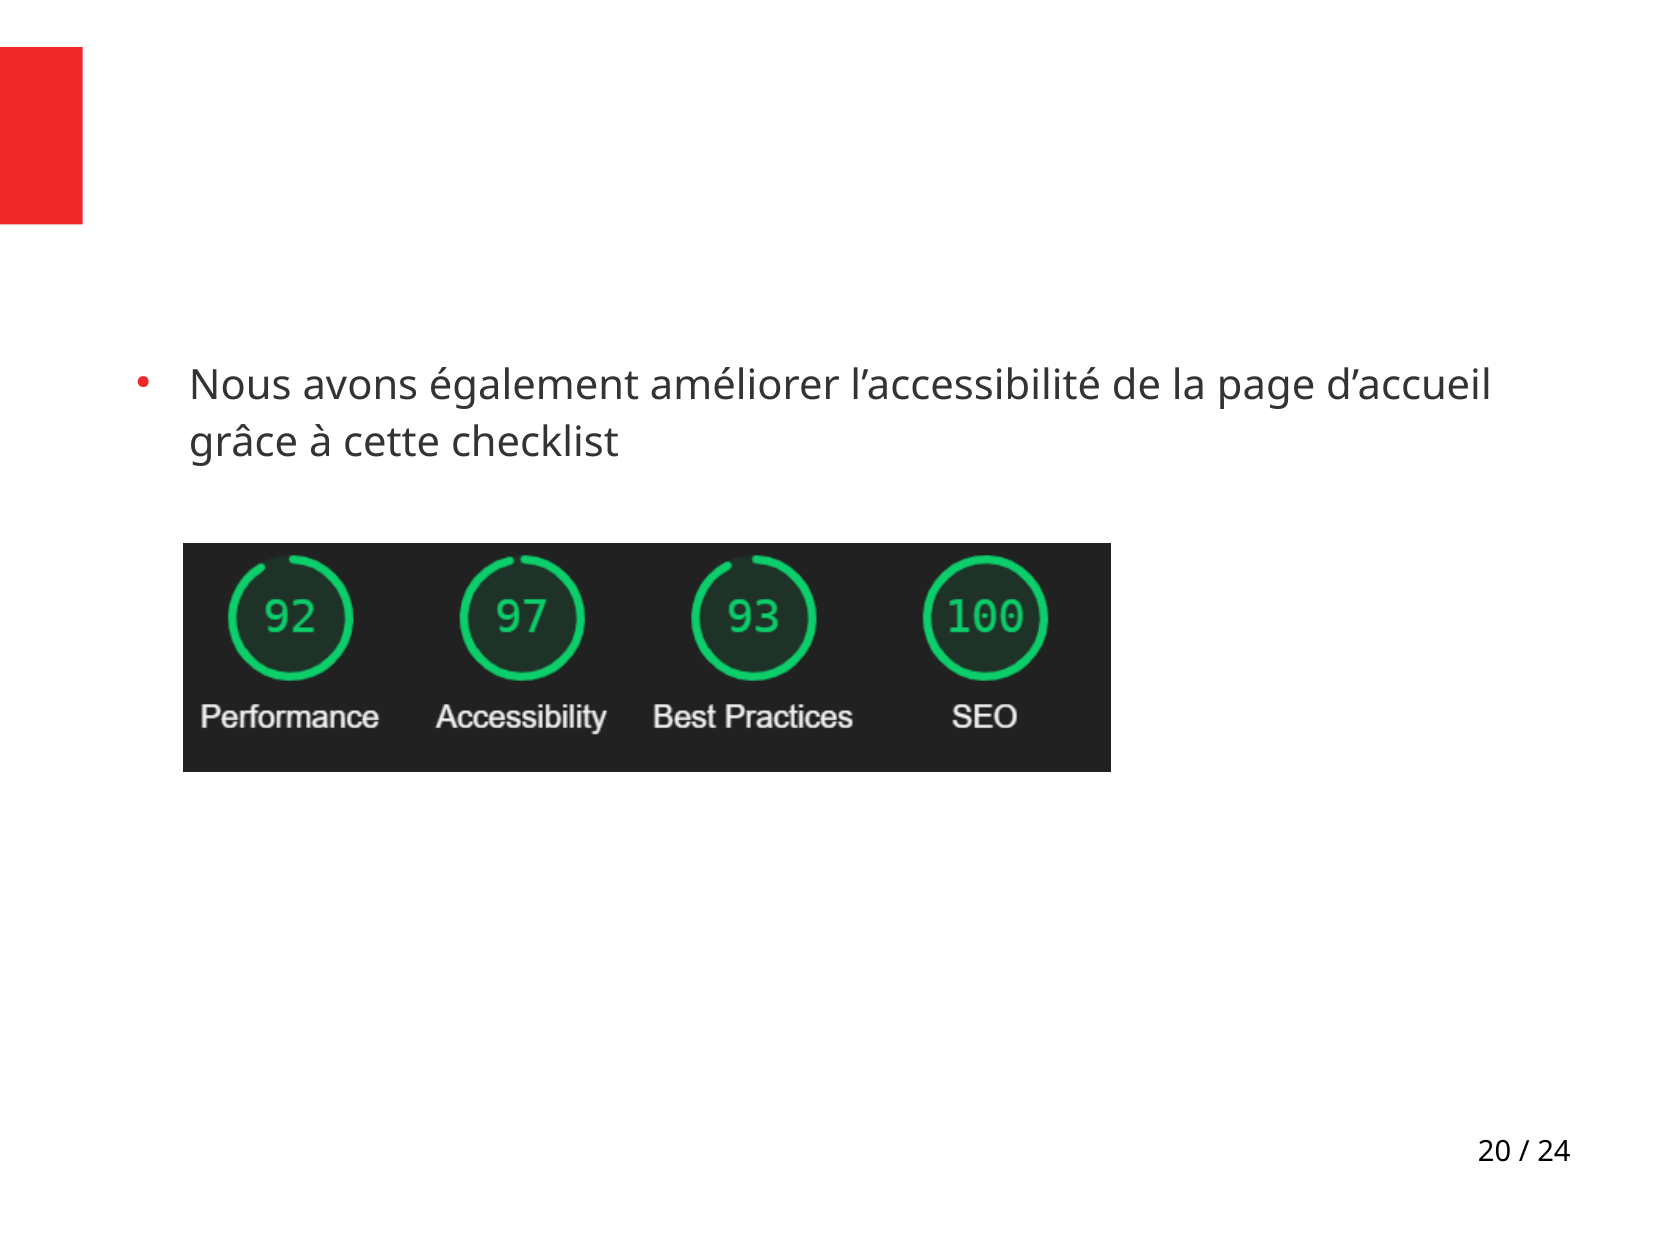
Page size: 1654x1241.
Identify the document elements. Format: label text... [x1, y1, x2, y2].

list Nous avons également améliorer l’accessibilité de la page d’accueil grâce à cette checklist [118, 354, 1536, 1074]
picture [183, 543, 1111, 772]
